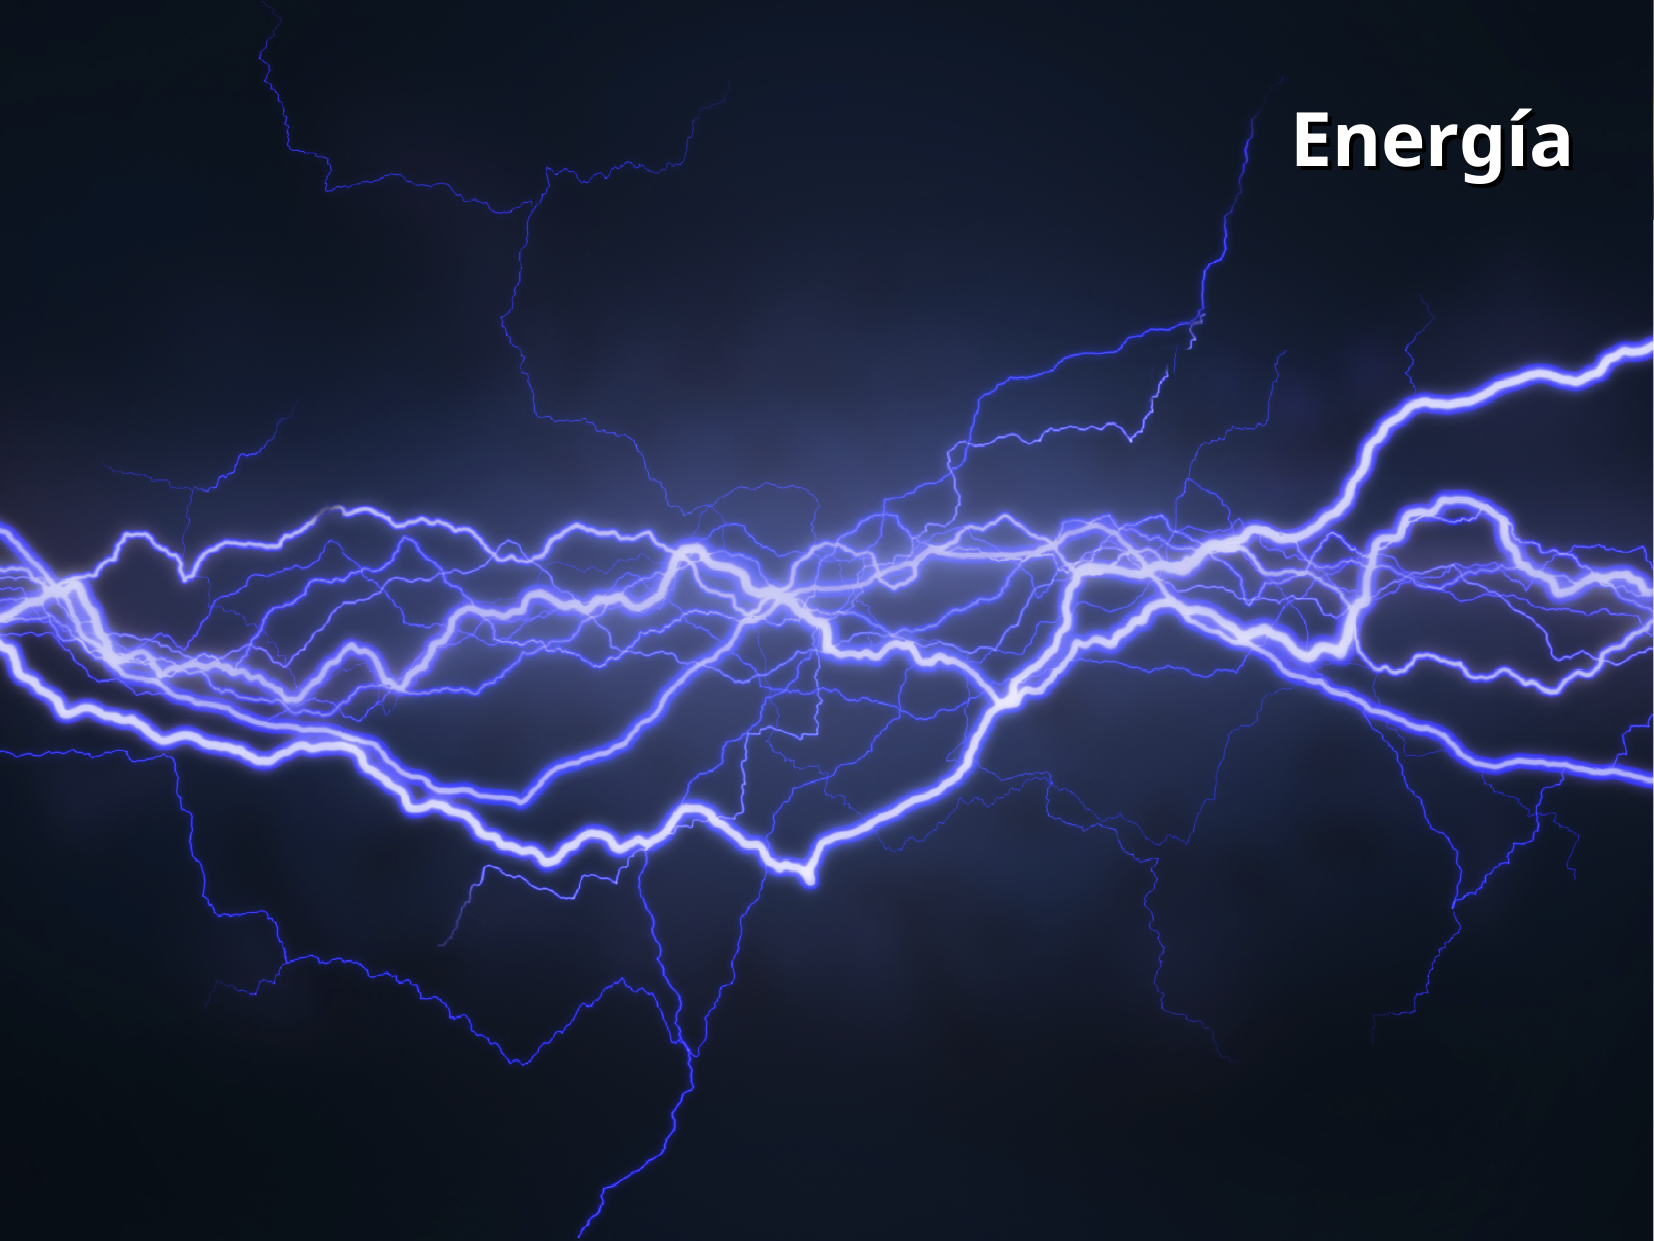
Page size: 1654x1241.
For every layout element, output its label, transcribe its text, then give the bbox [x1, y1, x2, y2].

title Energía [86, 49, 1576, 226]
picture [0, 0, 1654, 1241]
